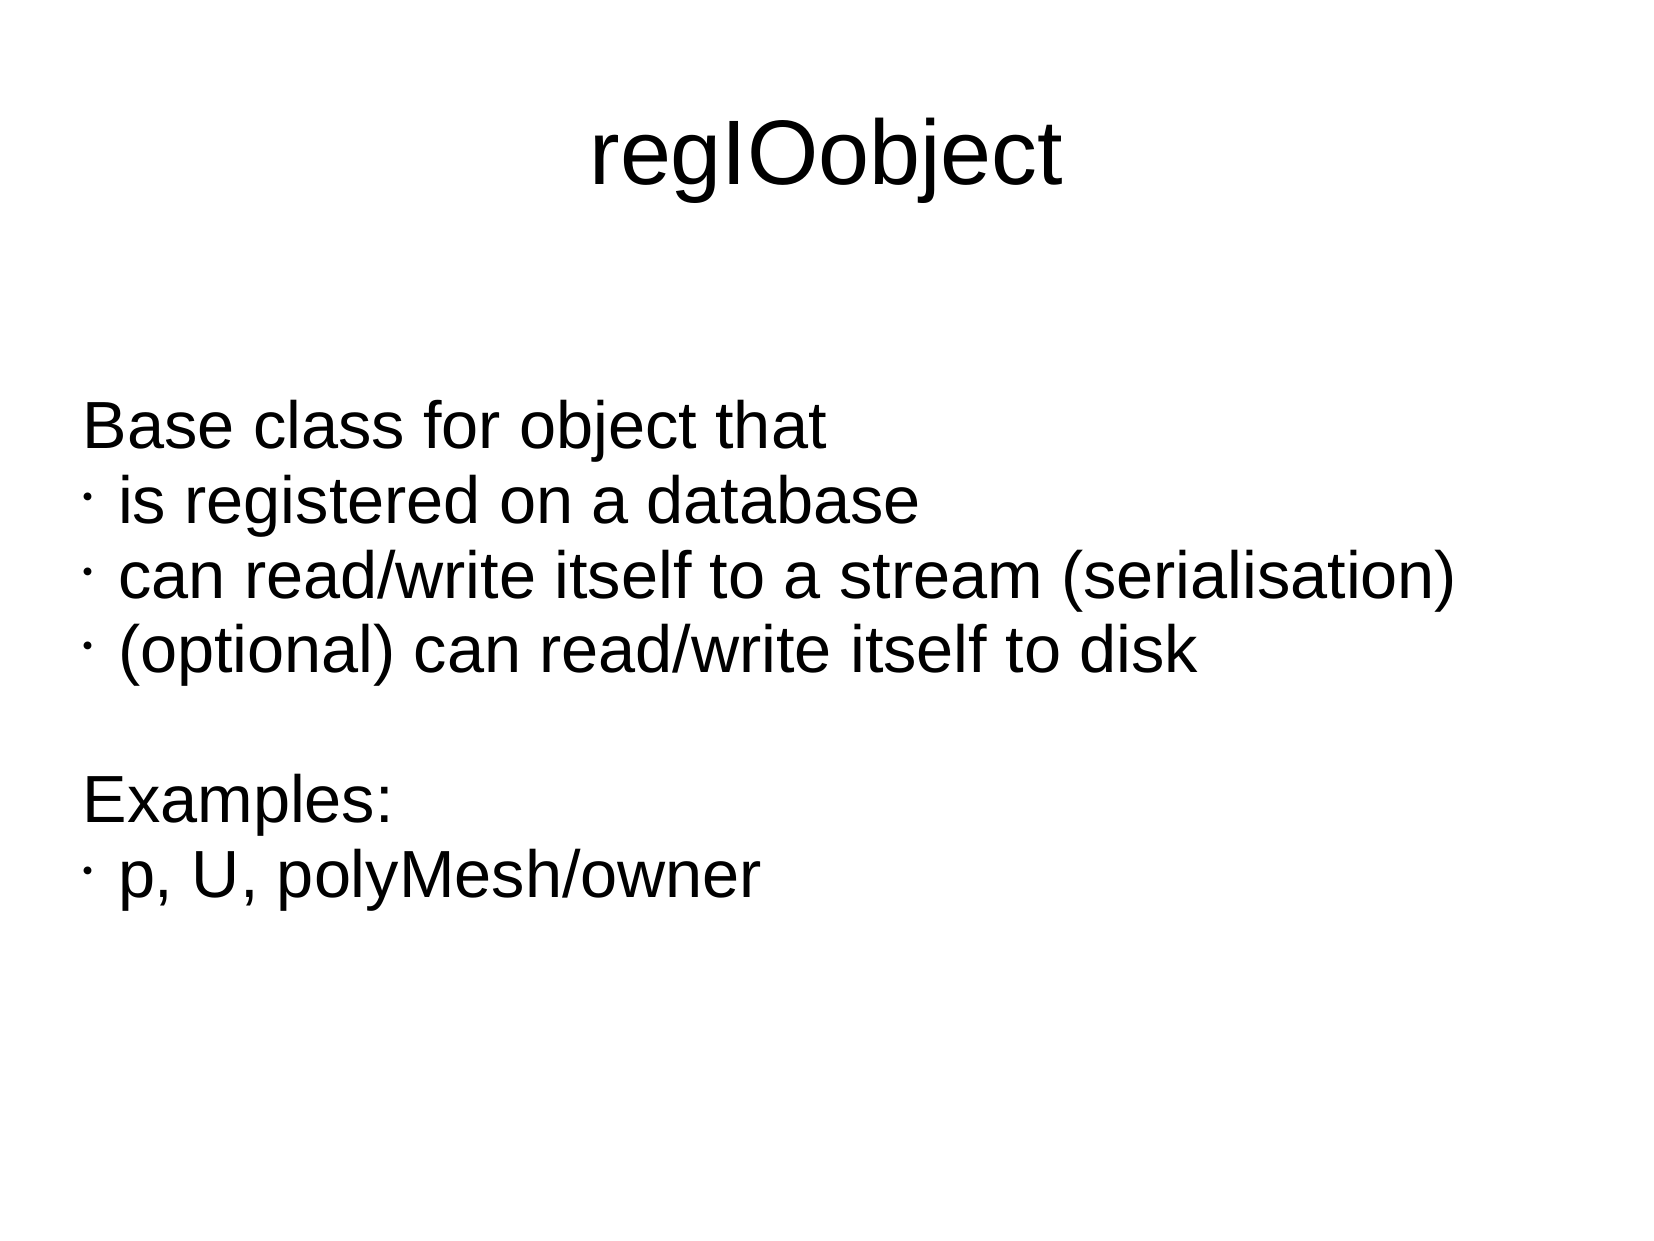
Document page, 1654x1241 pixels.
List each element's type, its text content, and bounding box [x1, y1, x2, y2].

title regIOobject [82, 49, 1571, 257]
subtitle Base class for object that is registered on a database can read/write itself to a stream (serialisation) (optional) can read/write itself to disk Examples: p, U, polyMesh/owner [82, 290, 1571, 1010]
